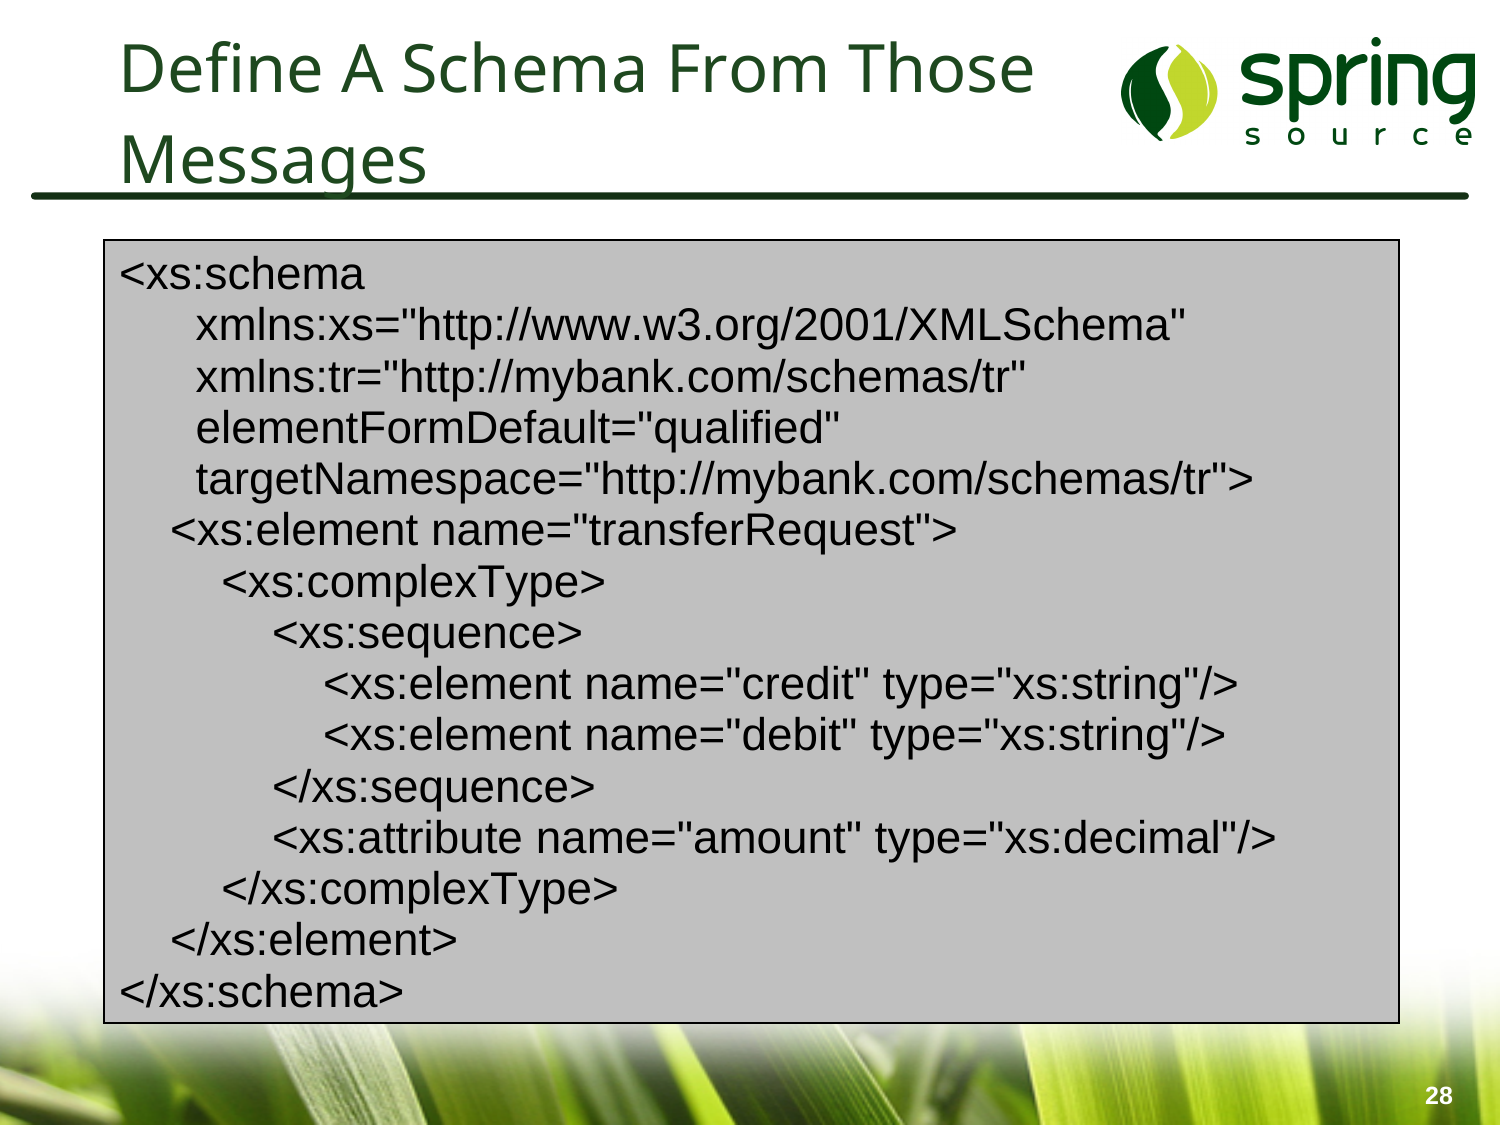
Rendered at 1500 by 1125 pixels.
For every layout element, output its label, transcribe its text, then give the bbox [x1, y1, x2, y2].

text_box <xs:schema xmlns:xs="http://www.w3.org/2001/XMLSchema" xmlns:tr="http://mybank.com/schemas/tr" elementFormDefault="qualified" targetNamespace="http://mybank.com/schemas/tr"> <xs:element name="transferRequest"> <xs:complexType> <xs:sequence> <xs:element name="credit" type="xs:string"/> <xs:element name="debit" type="xs:string"/> </xs:sequence> <xs:attribute name="amount" type="xs:decimal"/> </xs:complexType> </xs:element> </xs:schema> [104, 240, 1400, 1024]
picture [0, 944, 1500, 1125]
picture [1136, 37, 1475, 145]
title Define A Schema From Those Messages [103, 13, 1136, 191]
